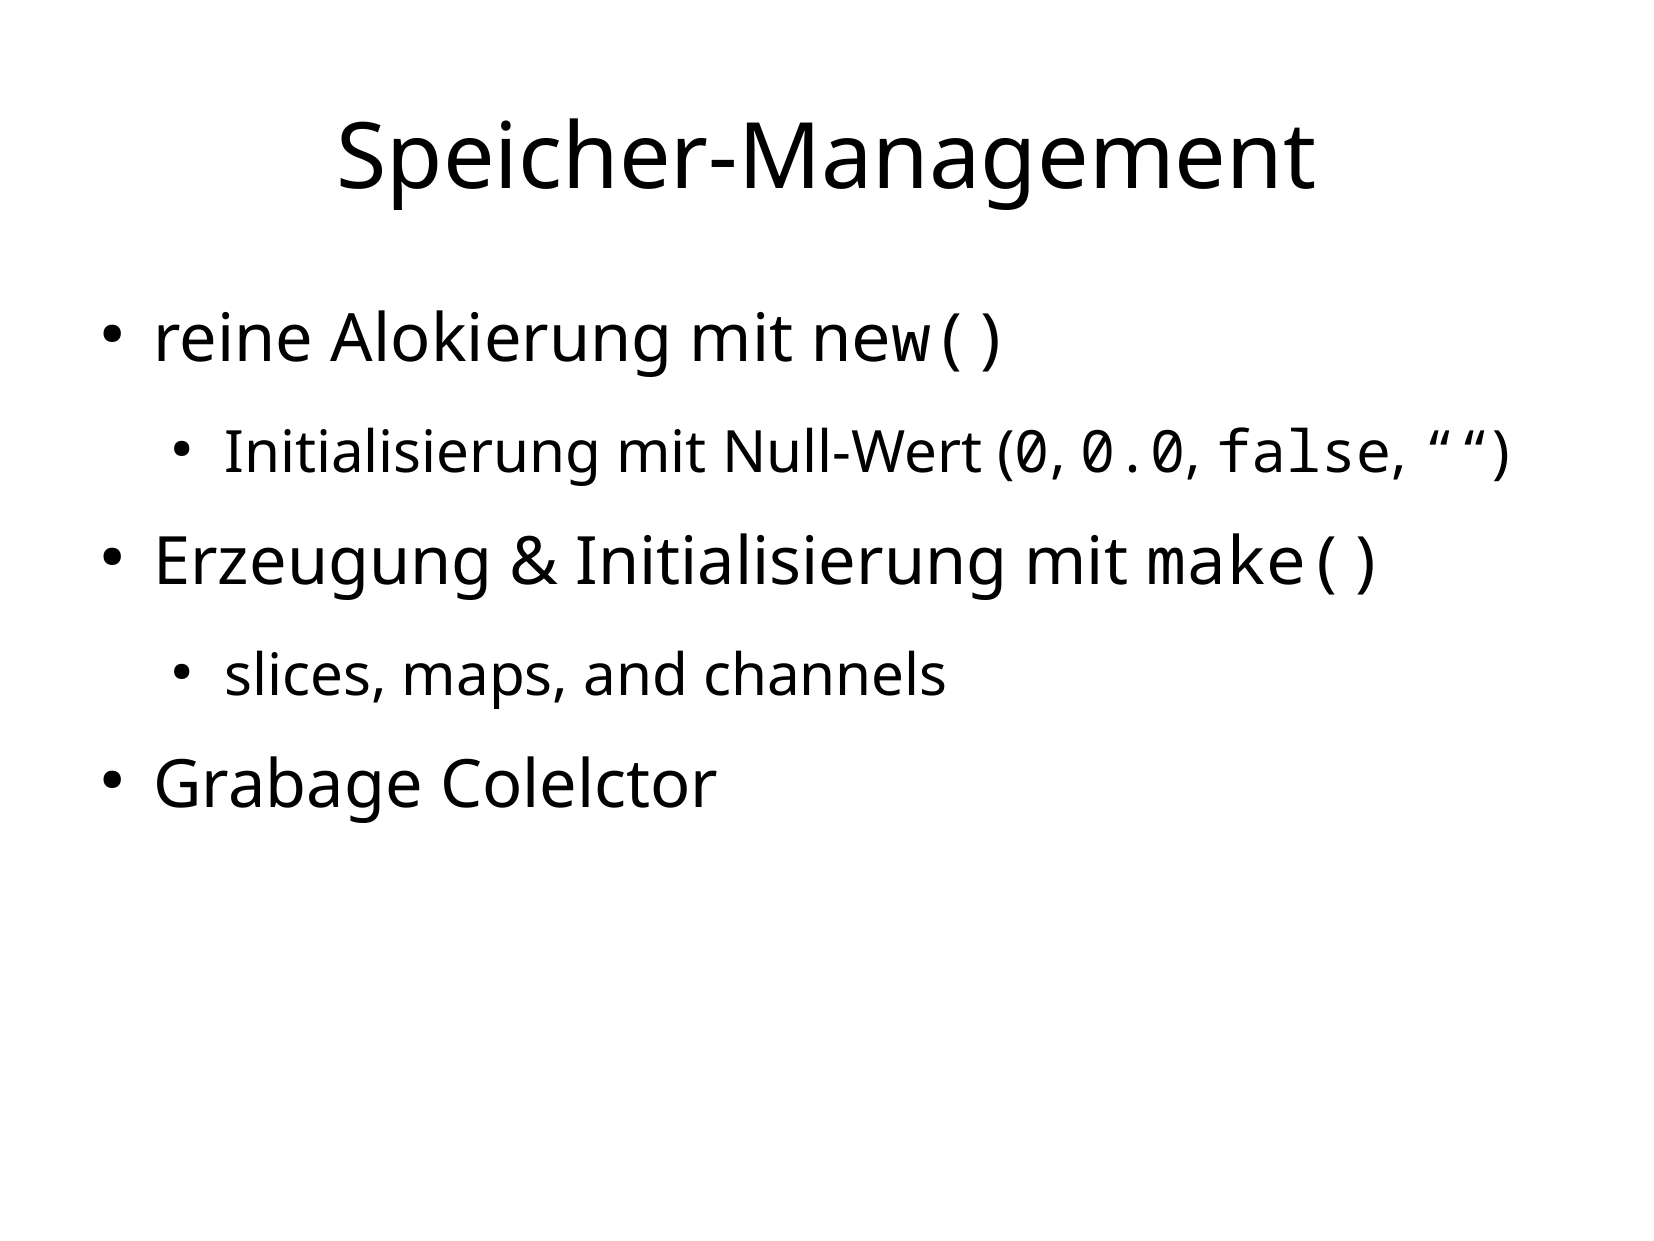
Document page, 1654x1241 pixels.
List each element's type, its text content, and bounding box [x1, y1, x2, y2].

list reine Alokierung mit new() Initialisierung mit Null-Wert (0, 0.0, false, ““) Erzeugung & Initialisierung mit make() slices, maps, and channels Grabage Colelctor [82, 290, 1571, 1109]
title Speicher-Management [82, 56, 1571, 250]
